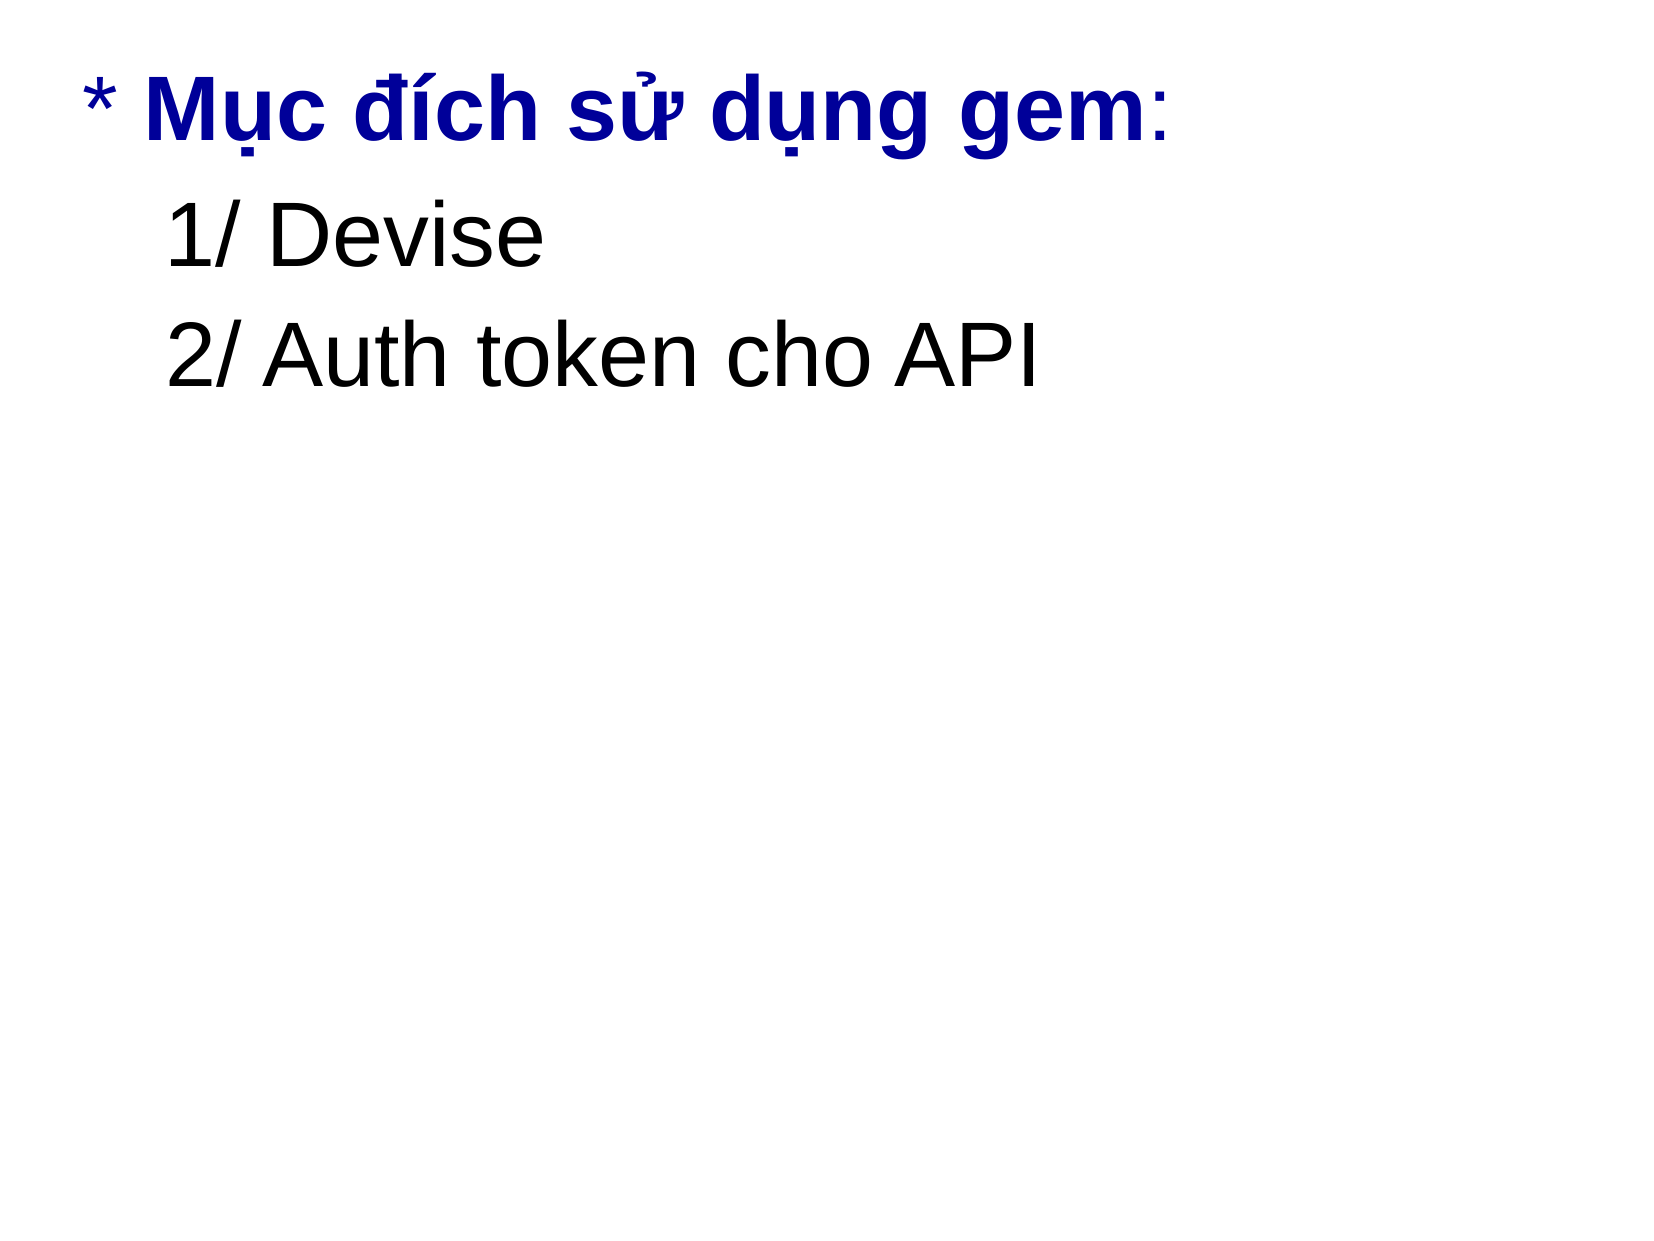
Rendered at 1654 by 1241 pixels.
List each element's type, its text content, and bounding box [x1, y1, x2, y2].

title 2/ Auth token cho API [165, 302, 1654, 511]
title 1/ Devise [164, 182, 1653, 390]
title * Mục đích sử dụng gem: [82, 49, 1571, 271]
